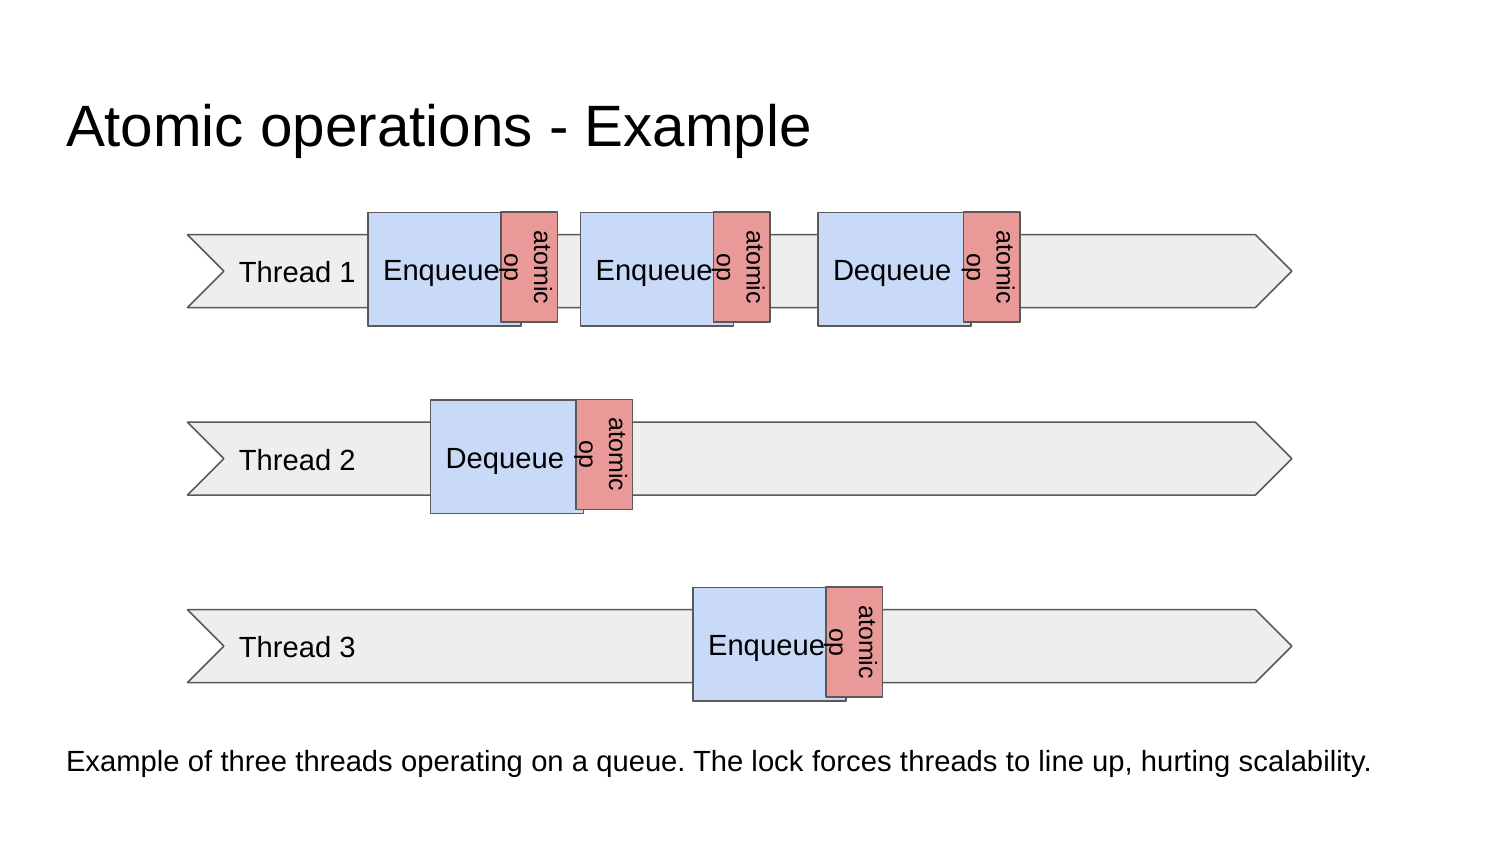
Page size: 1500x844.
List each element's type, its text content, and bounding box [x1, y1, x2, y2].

text_box atomic op [963, 212, 1021, 322]
text_box Example of three threads operating on a queue. The lock forces threads to line up, hurting scalability. [51, 727, 1449, 811]
text_box Thread 1 [558, 234, 580, 308]
text_box Enqueue [368, 212, 522, 326]
text_box Thread 1 [187, 234, 368, 308]
text_box atomic op [500, 212, 558, 322]
text_box Dequeue [818, 212, 972, 326]
text_box Thread 2 [187, 422, 430, 496]
text_box atomic op [826, 587, 883, 697]
text_box Enqueue [580, 212, 734, 326]
text_box Thread 3 [883, 609, 1292, 683]
title Atomic operations - Example [51, 72, 1449, 167]
text_box Enqueue [693, 587, 847, 701]
text_box Thread 2 [633, 422, 1292, 496]
text_box atomic op [713, 212, 771, 322]
text_box Dequeue [430, 399, 584, 514]
text_box Thread 1 [771, 234, 818, 308]
text_box Thread 3 [187, 609, 693, 683]
text_box atomic op [575, 399, 633, 510]
text_box Thread 1 [1021, 234, 1292, 308]
